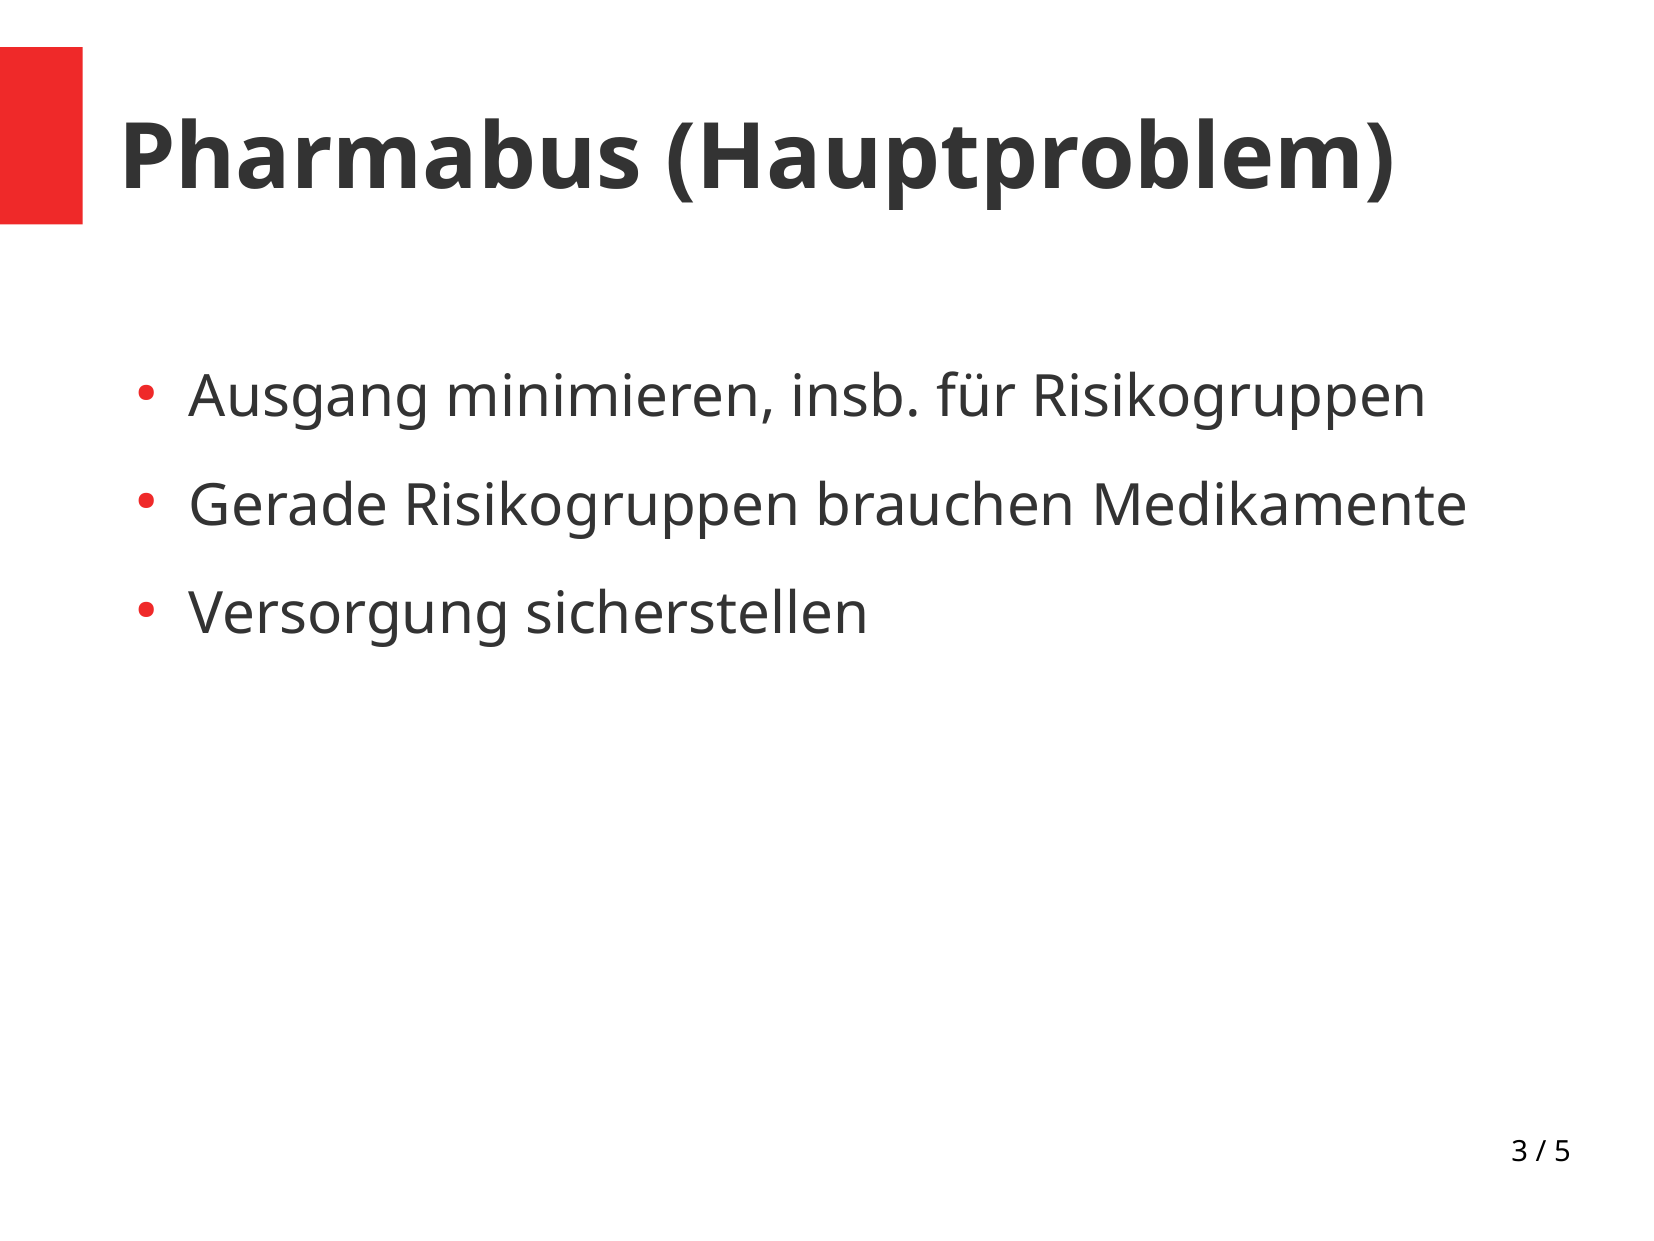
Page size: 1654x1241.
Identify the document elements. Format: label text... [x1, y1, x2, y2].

title Pharmabus (Hauptproblem) [118, 49, 1571, 257]
list Ausgang minimieren, insb. für Risikogruppen Gerade Risikogruppen brauchen Medikamente Versorgung sicherstellen [118, 354, 1536, 1074]
